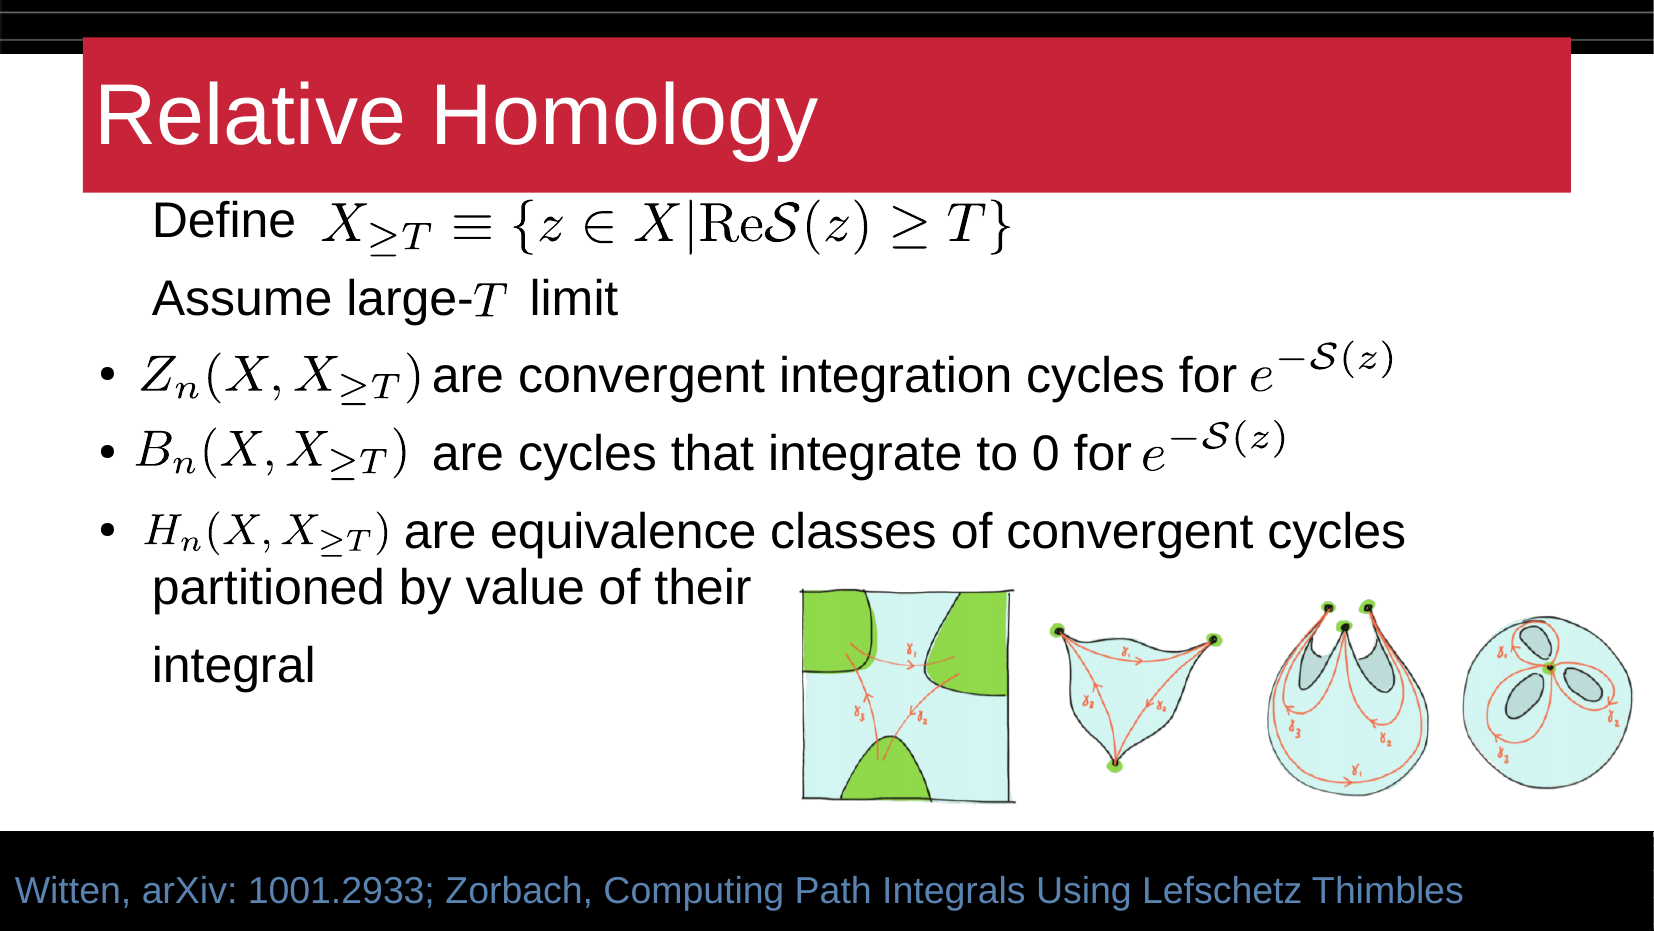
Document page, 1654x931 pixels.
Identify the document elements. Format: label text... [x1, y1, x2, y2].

text_box [0, 831, 1654, 931]
text_box Witten, arXiv: 1001.2933; Zorbach, Computing Path Integrals Using Lefschetz Thimbles [0, 862, 1501, 931]
picture [791, 581, 1639, 816]
text_box [474, 283, 508, 317]
text_box [1143, 420, 1285, 472]
title Relative Homology [82, 37, 1571, 193]
text_box [140, 352, 420, 406]
picture [0, 0, 1654, 54]
text_box [1251, 340, 1393, 392]
text_box [144, 511, 388, 557]
text_box [321, 199, 1011, 257]
list Define Assume large- limit are convergent integration cycles for are cycles that integrate to 0 for are equivalence classes of convergent cycles partitioned by value of their integral [81, 191, 1570, 732]
text_box [135, 427, 406, 481]
